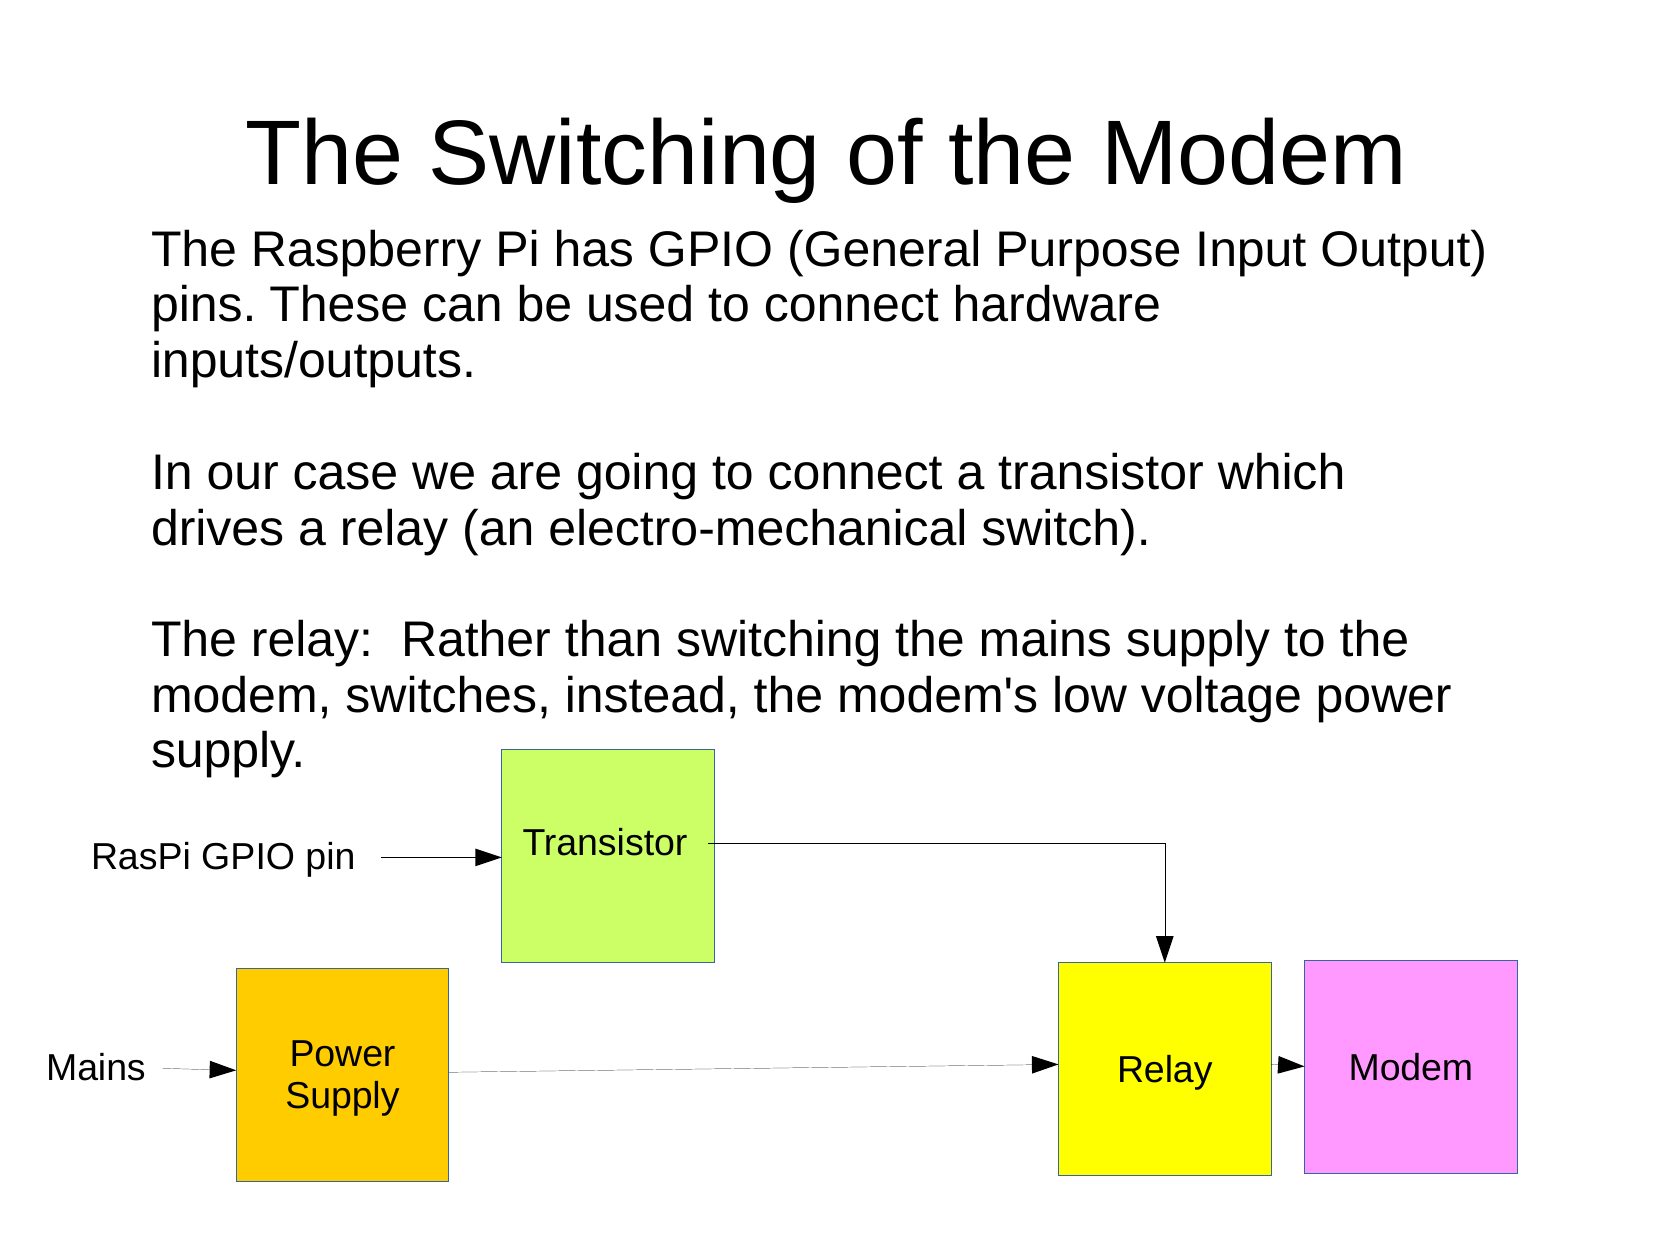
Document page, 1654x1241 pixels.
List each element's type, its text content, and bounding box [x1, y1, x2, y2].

text_box Relay [1058, 962, 1272, 1176]
text_box Transistor [507, 814, 709, 872]
text_box Modem [1304, 960, 1518, 1174]
text_box Mains [31, 1039, 192, 1096]
title The Switching of the Modem [82, 49, 1571, 257]
text_box The Raspberry Pi has GPIO (General Purpose Input Output) pins. These can be used to connect hardware inputs/outputs. In our case we are going to connect a transistor which drives a relay (an electro-mechanical switch). The relay: Rather than switching the mains supply to the modem, switches, instead, the modem's low voltage power supply. [136, 213, 1507, 792]
text_box RasPi GPIO pin [76, 828, 405, 885]
text_box Power Supply [236, 968, 449, 1182]
text_box [501, 749, 715, 963]
